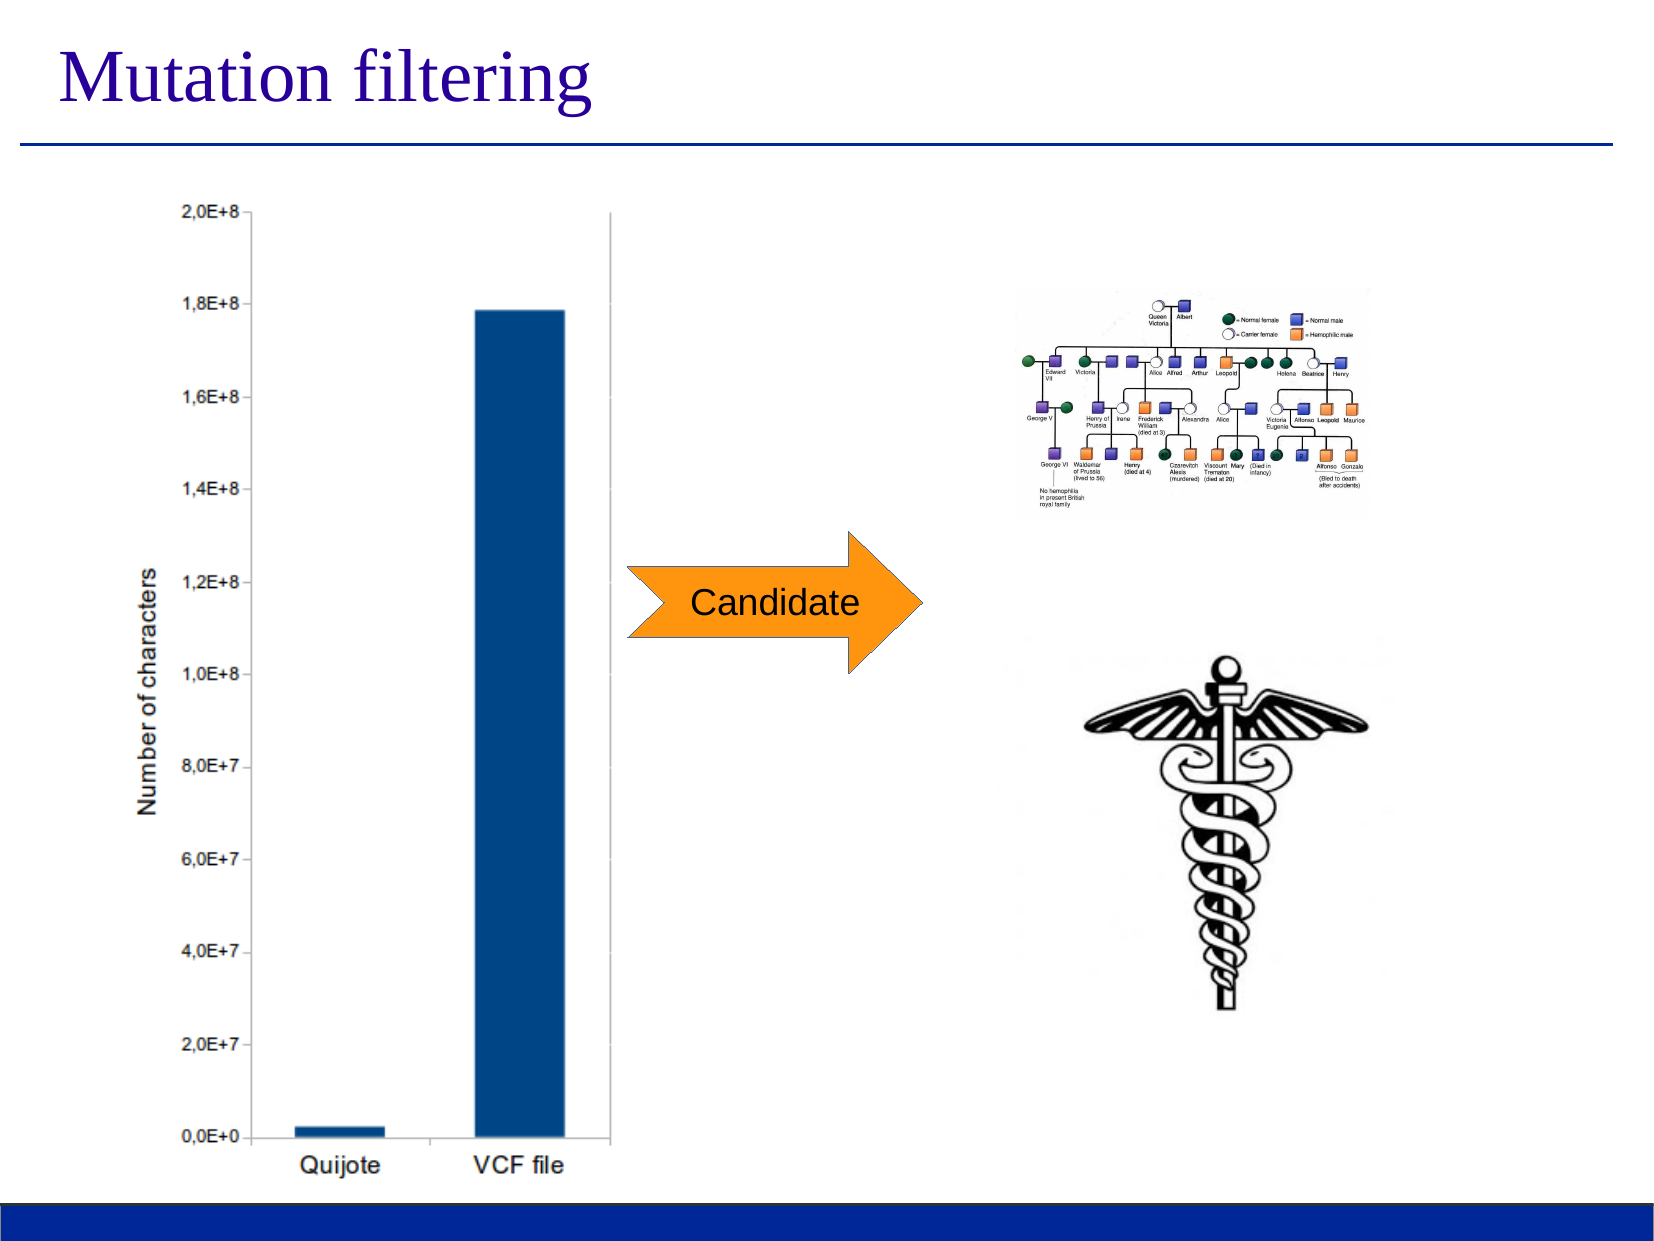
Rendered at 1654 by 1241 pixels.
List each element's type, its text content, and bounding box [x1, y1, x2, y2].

text_box Candidate [627, 531, 923, 674]
picture [118, 169, 623, 1182]
text_box Mutation filtering [59, 34, 1465, 119]
picture [1015, 288, 1371, 520]
picture [995, 614, 1465, 1083]
